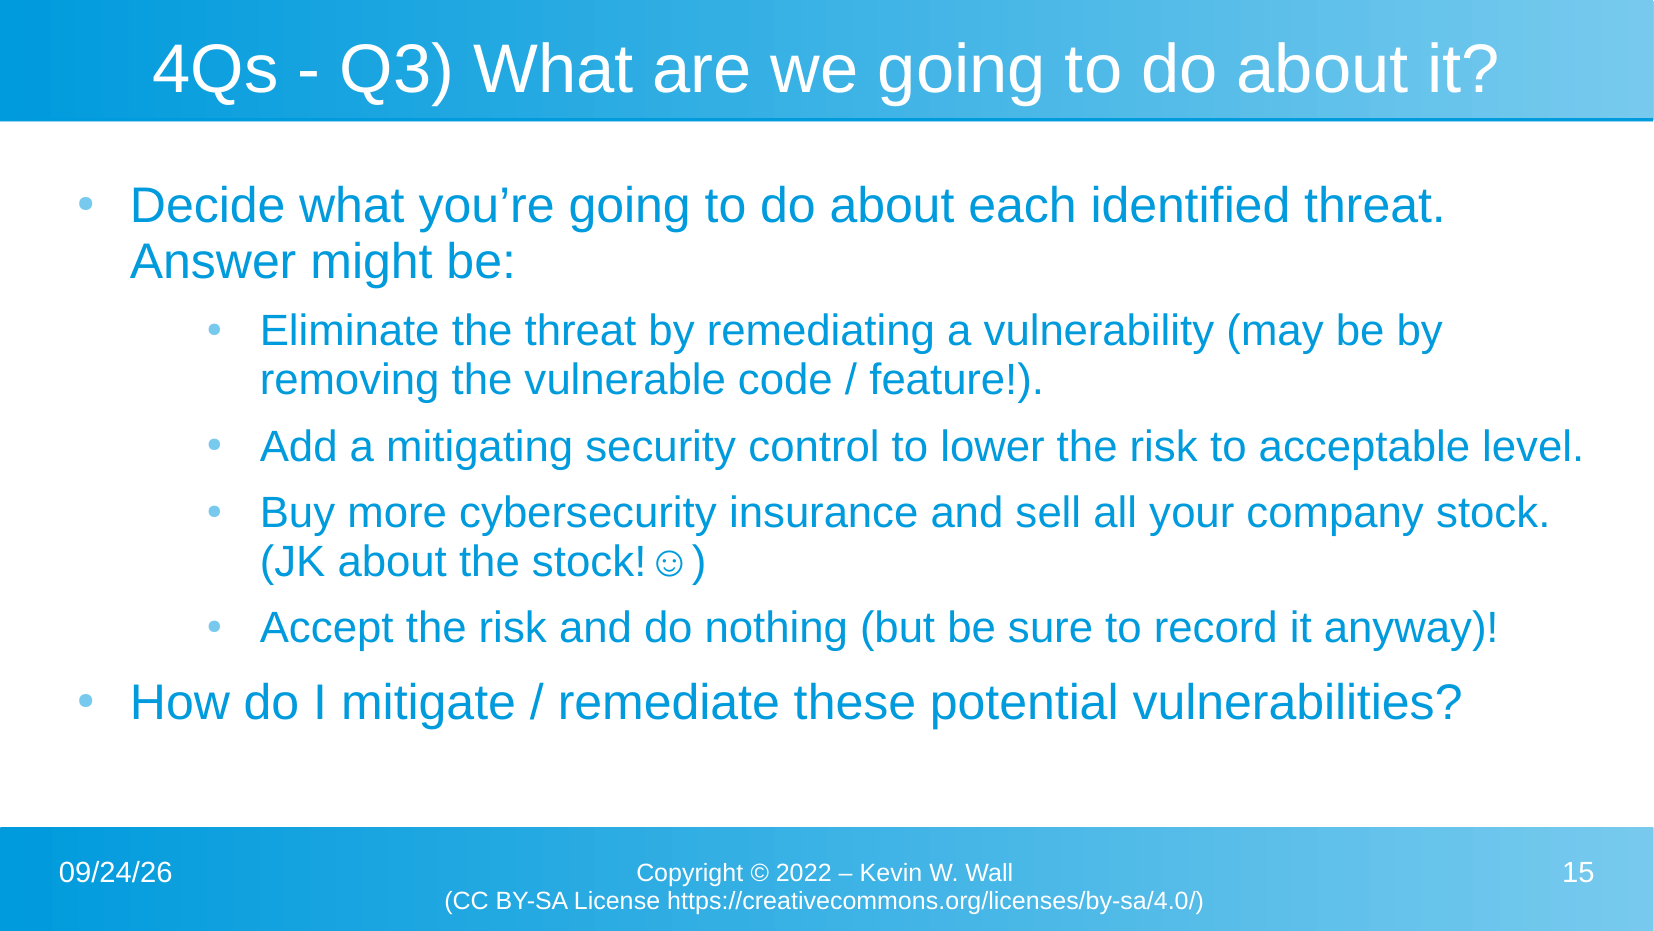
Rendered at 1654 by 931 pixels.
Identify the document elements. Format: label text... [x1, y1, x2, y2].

list Decide what you’re going to do about each identified threat. Answer might be: Eliminate the threat by remediating a vulnerability (may be by removing the vulnerable code / feature!). Add a mitigating security control to lower the risk to acceptable level. Buy more cybersecurity insurance and sell all your company stock. (JK about the stock!☺) Accept the risk and do nothing (but be sure to record it anyway)! How do I mitigate / remediate these potential vulnerabilities? [59, 177, 1595, 814]
title 4Qs - Q3) What are we going to do about it? [59, 29, 1595, 108]
